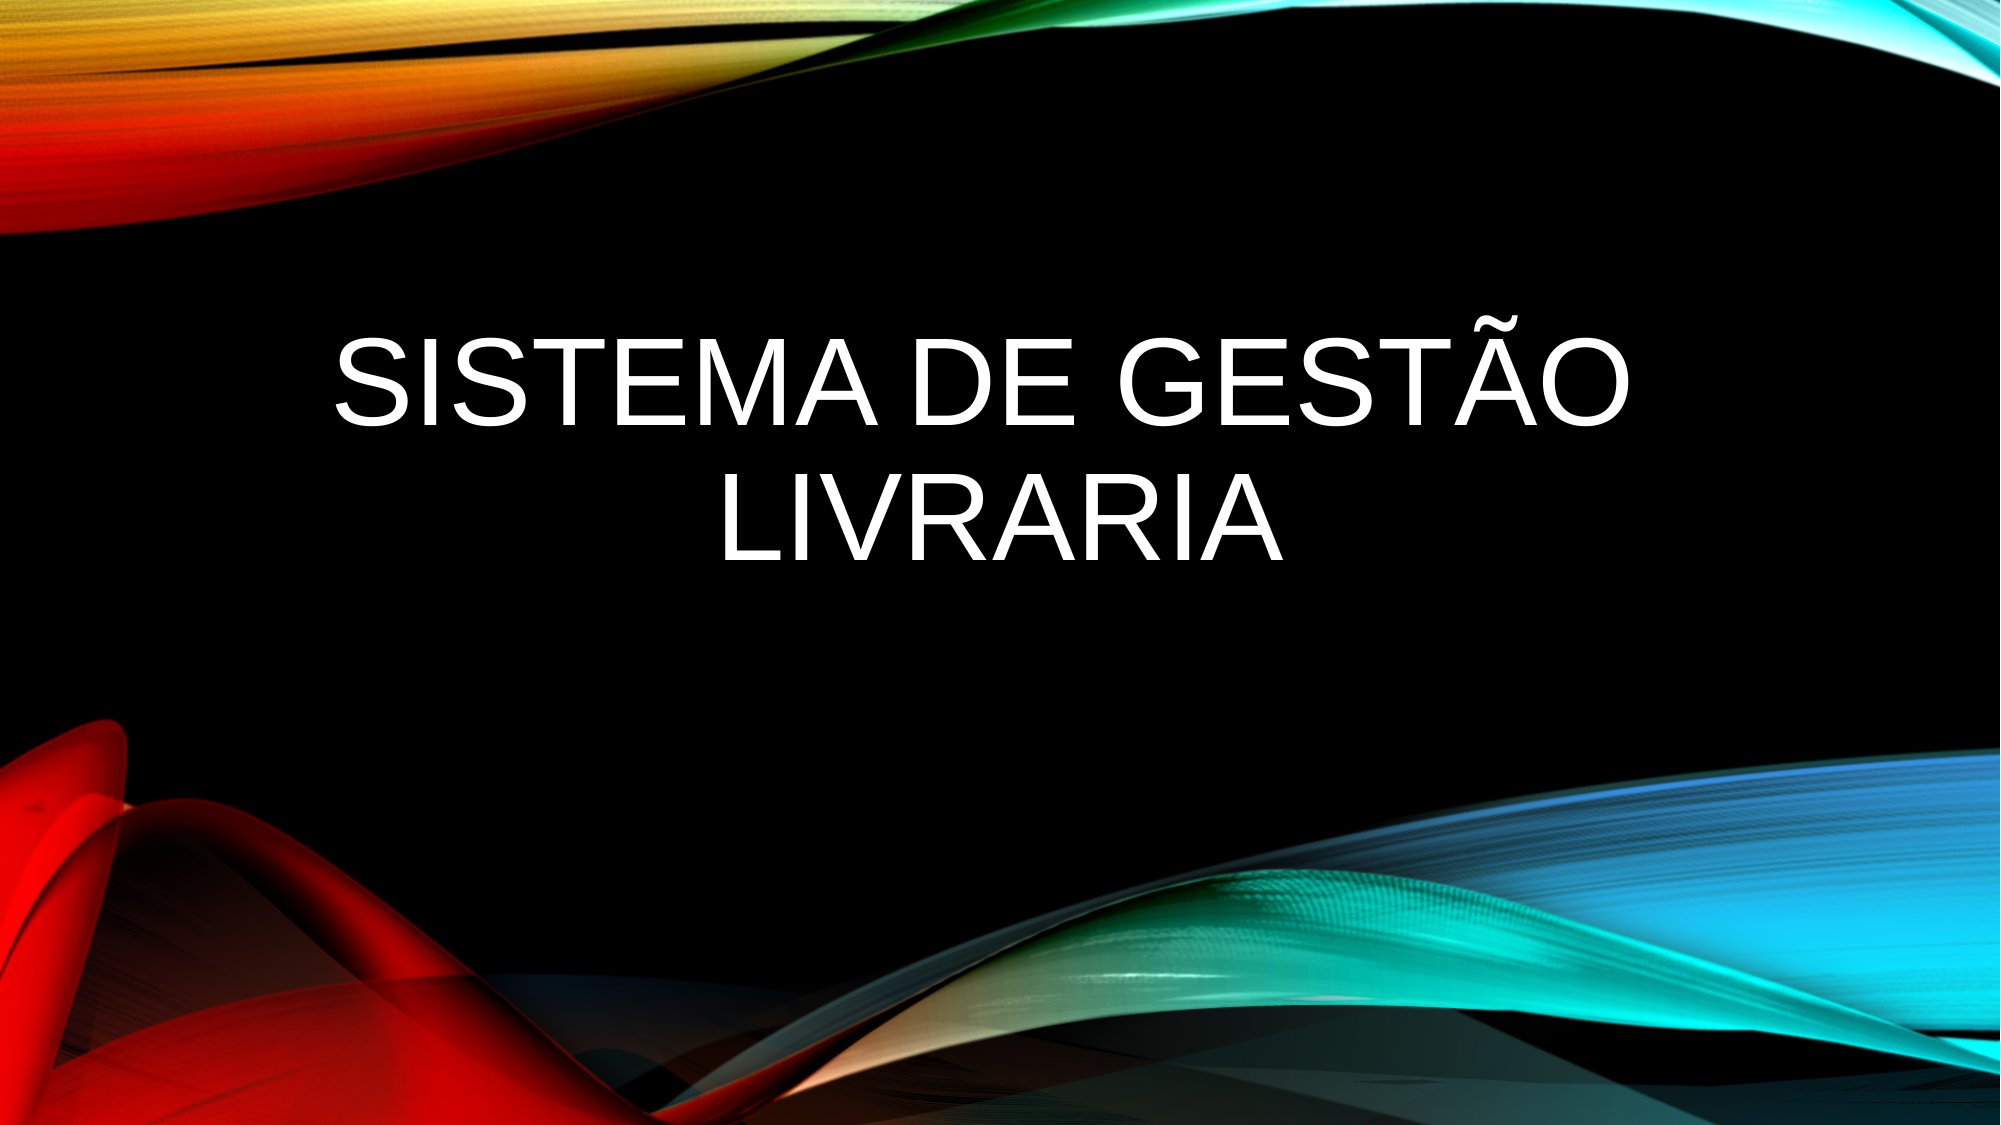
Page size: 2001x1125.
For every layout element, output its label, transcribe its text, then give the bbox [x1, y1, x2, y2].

picture [0, 0, 2000, 237]
picture [0, 717, 2000, 1125]
title Sistema de gestão livraria [225, 295, 1775, 596]
